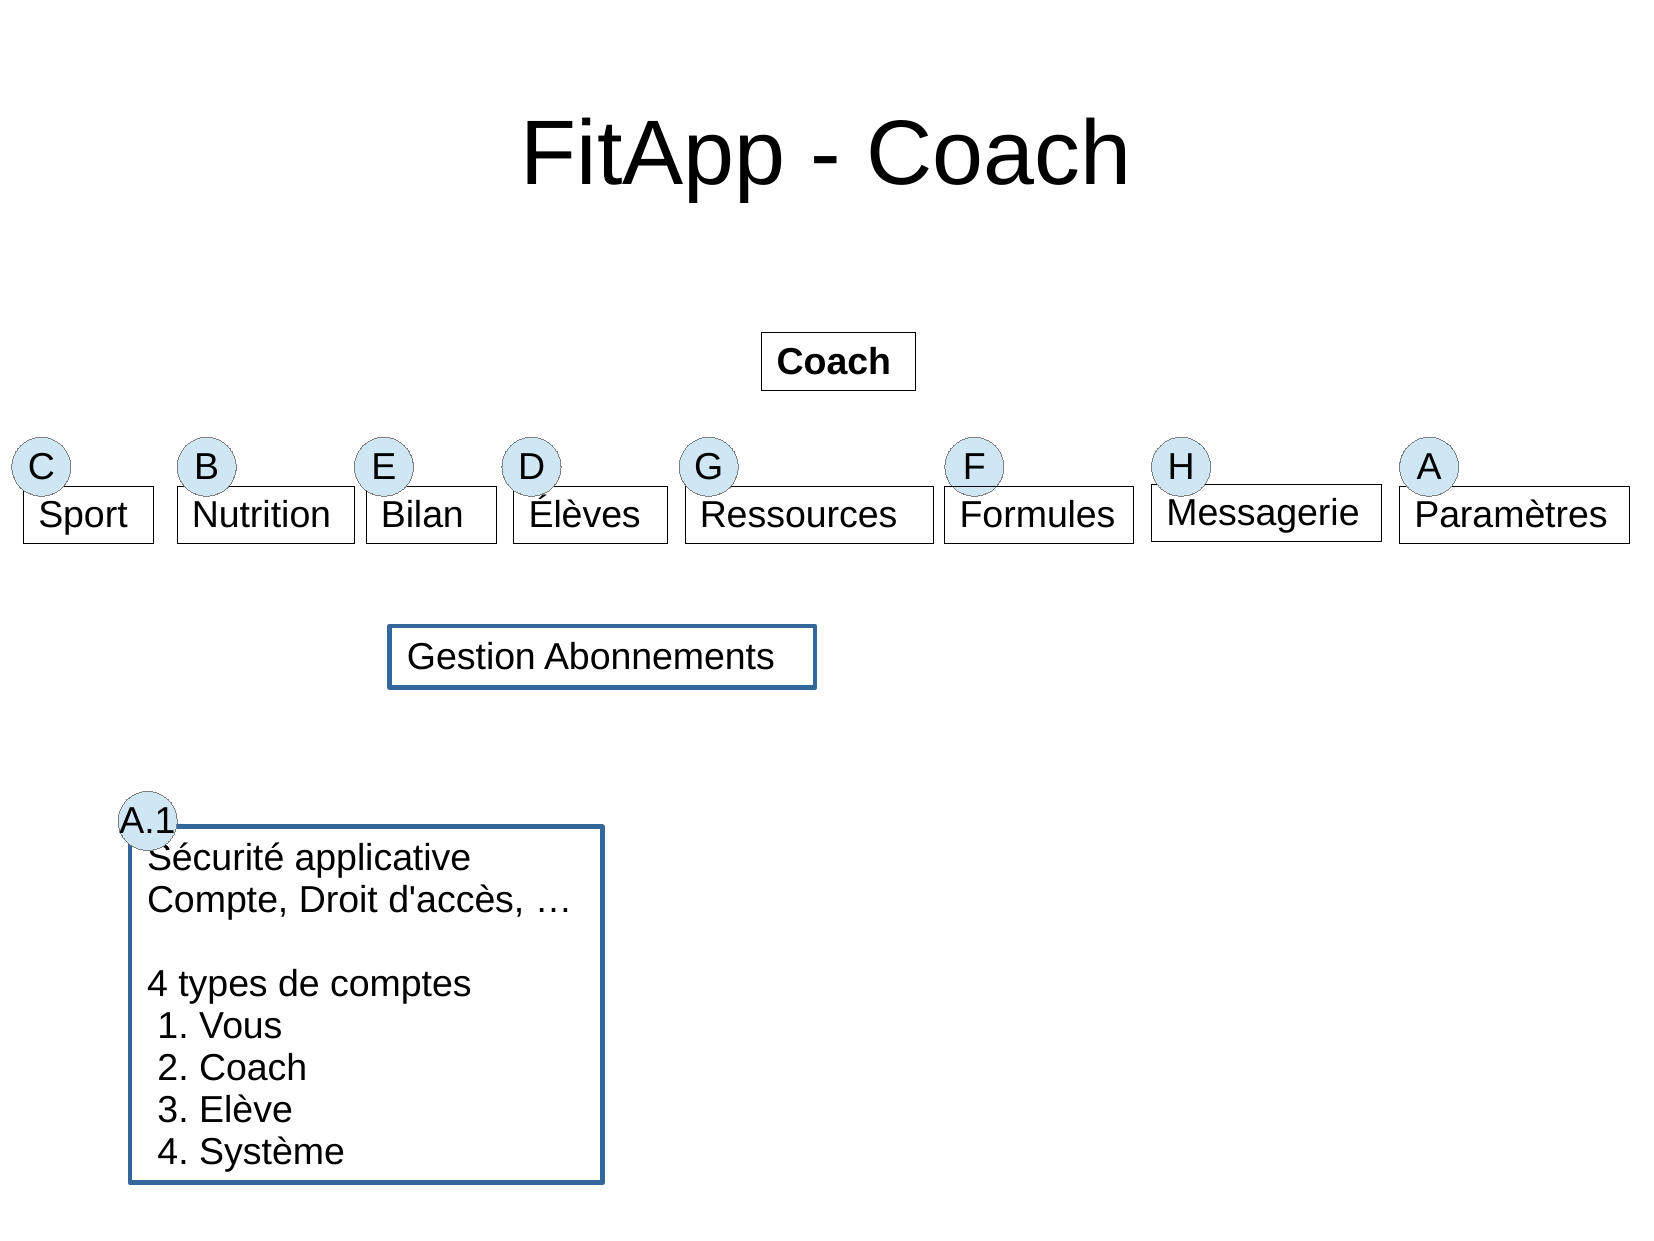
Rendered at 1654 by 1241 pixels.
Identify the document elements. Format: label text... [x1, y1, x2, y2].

text_box H [1151, 437, 1211, 497]
text_box Élèves [513, 486, 668, 544]
text_box A.1 [127, 810, 136, 823]
text_box B [177, 437, 237, 497]
text_box Gestion Abonnements [389, 625, 815, 688]
text_box Nutrition [177, 486, 355, 544]
title FitApp - Coach [82, 49, 1571, 257]
text_box Ressources [685, 486, 934, 544]
text_box Bilan [366, 486, 497, 544]
text_box Messagerie [1151, 484, 1382, 542]
text_box C [11, 437, 71, 497]
text_box Paramètres [1399, 486, 1630, 544]
text_box E [354, 437, 414, 497]
text_box F [944, 437, 1004, 486]
text_box Coach [761, 332, 916, 391]
text_box G [679, 437, 739, 497]
text_box A [1399, 437, 1459, 497]
text_box D [501, 437, 562, 497]
text_box Sport [23, 486, 154, 544]
text_box Sécurité applicative Compte, Droit d'accès, … 4 types de comptes 1. Vous 2. Coach 3. Elève 4. Système [129, 826, 603, 1183]
text_box Formules [944, 486, 1134, 544]
text_box A.1 [118, 791, 178, 851]
